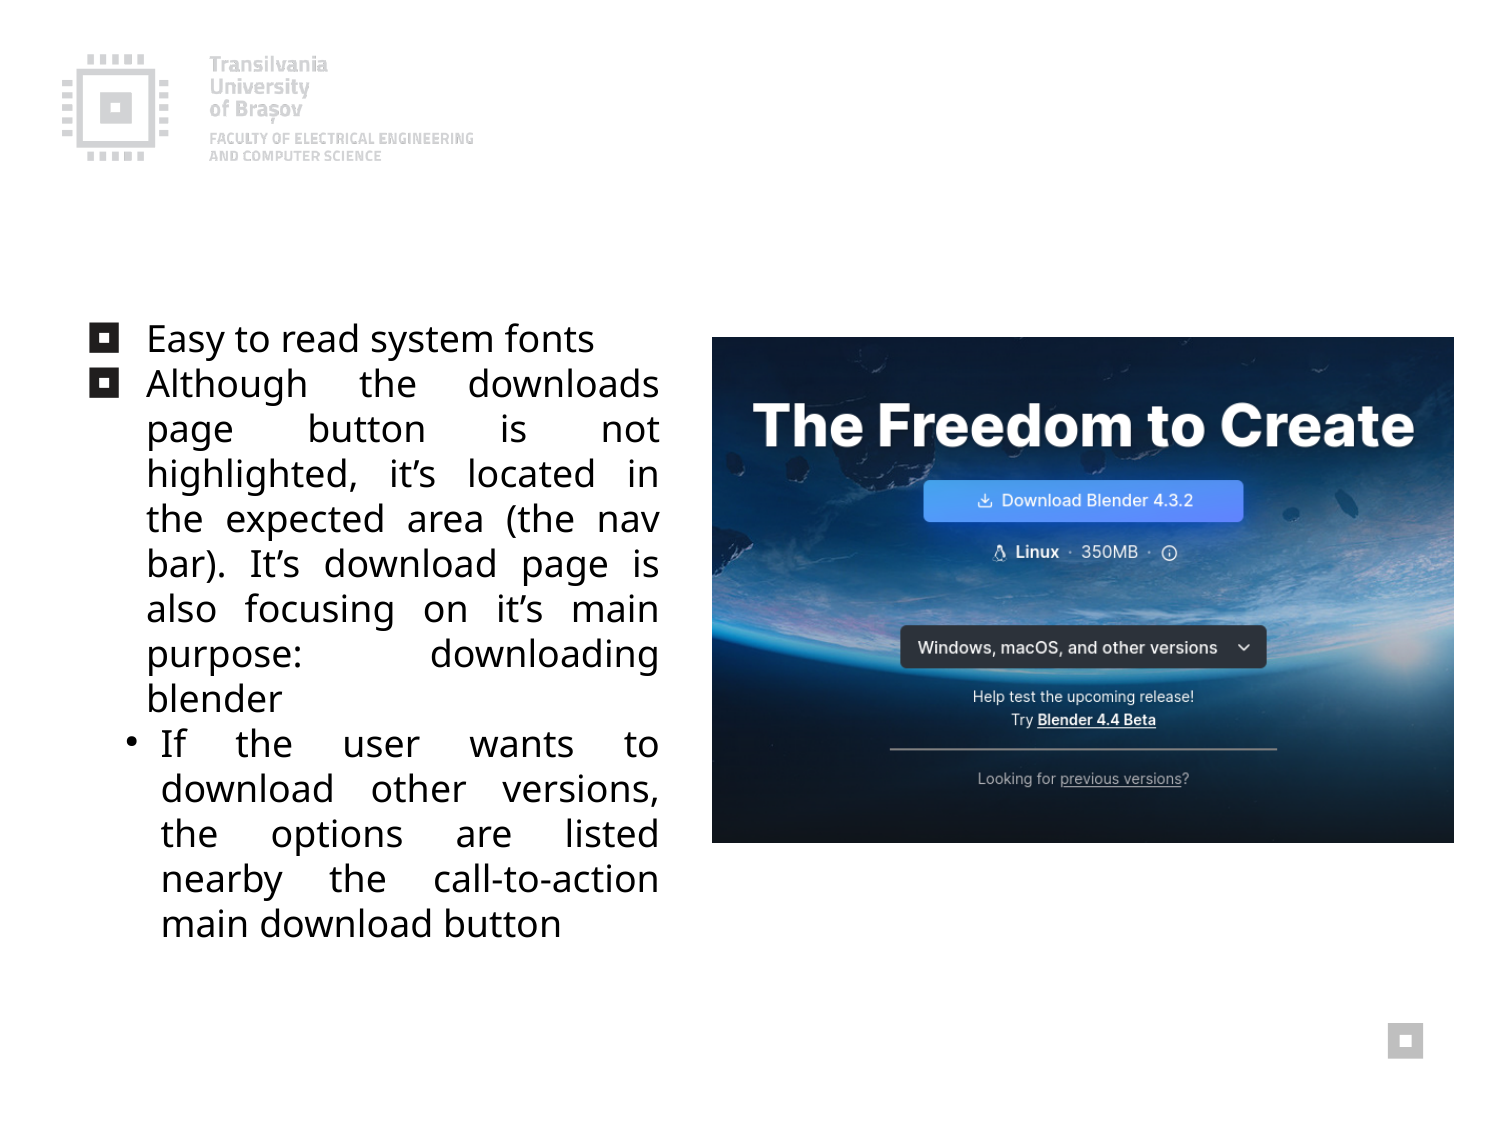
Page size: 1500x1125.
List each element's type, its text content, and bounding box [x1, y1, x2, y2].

picture [62, 54, 473, 161]
picture [89, 322, 119, 353]
picture [712, 337, 1454, 843]
text_box Easy to read system fonts Although the downloads page button is not highlighted, it’s located in the expected area (the nav bar). It’s download page is also focusing on it’s main purpose: downloading blender If the user wants to download other versions, the options are listed nearby the call-to-action main download button [75, 307, 676, 953]
text_box [1387, 1023, 1424, 1059]
picture [89, 367, 119, 398]
